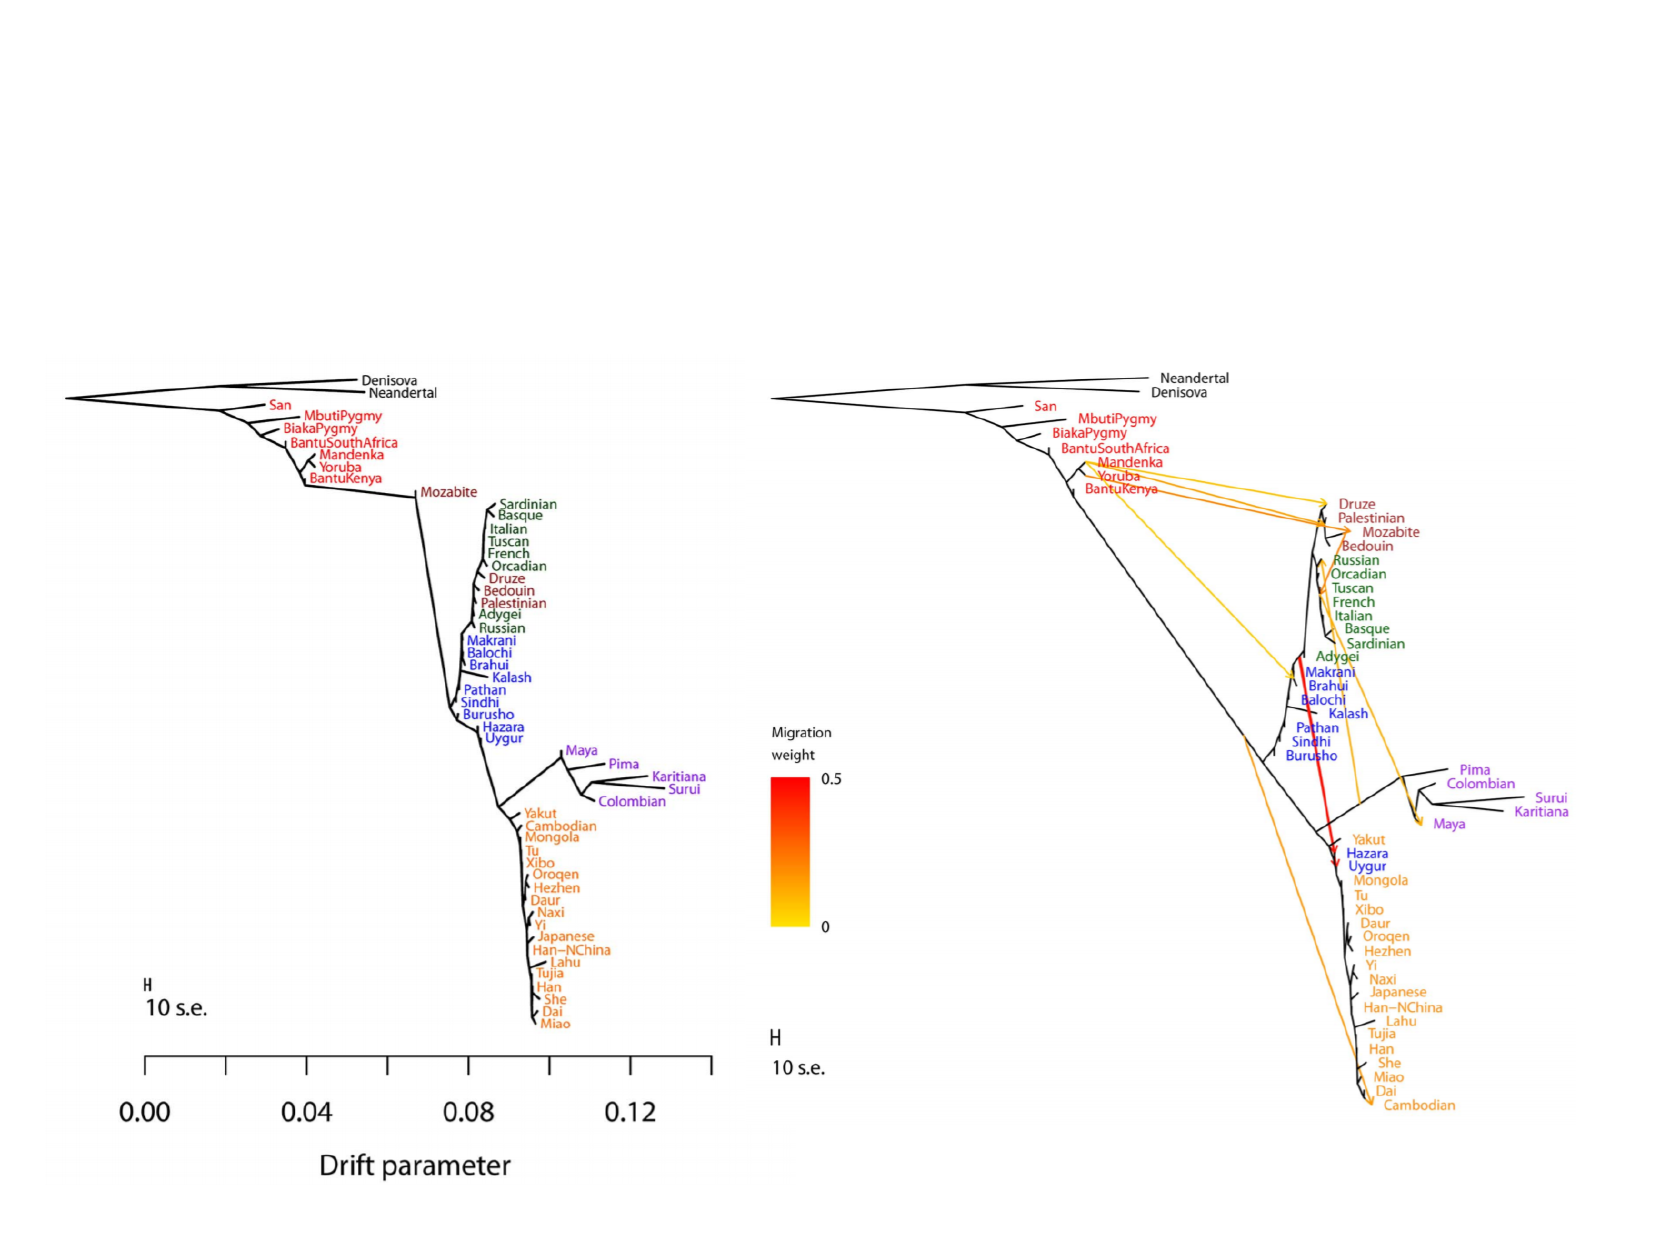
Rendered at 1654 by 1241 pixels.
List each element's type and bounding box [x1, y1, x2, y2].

picture [45, 329, 1576, 1186]
